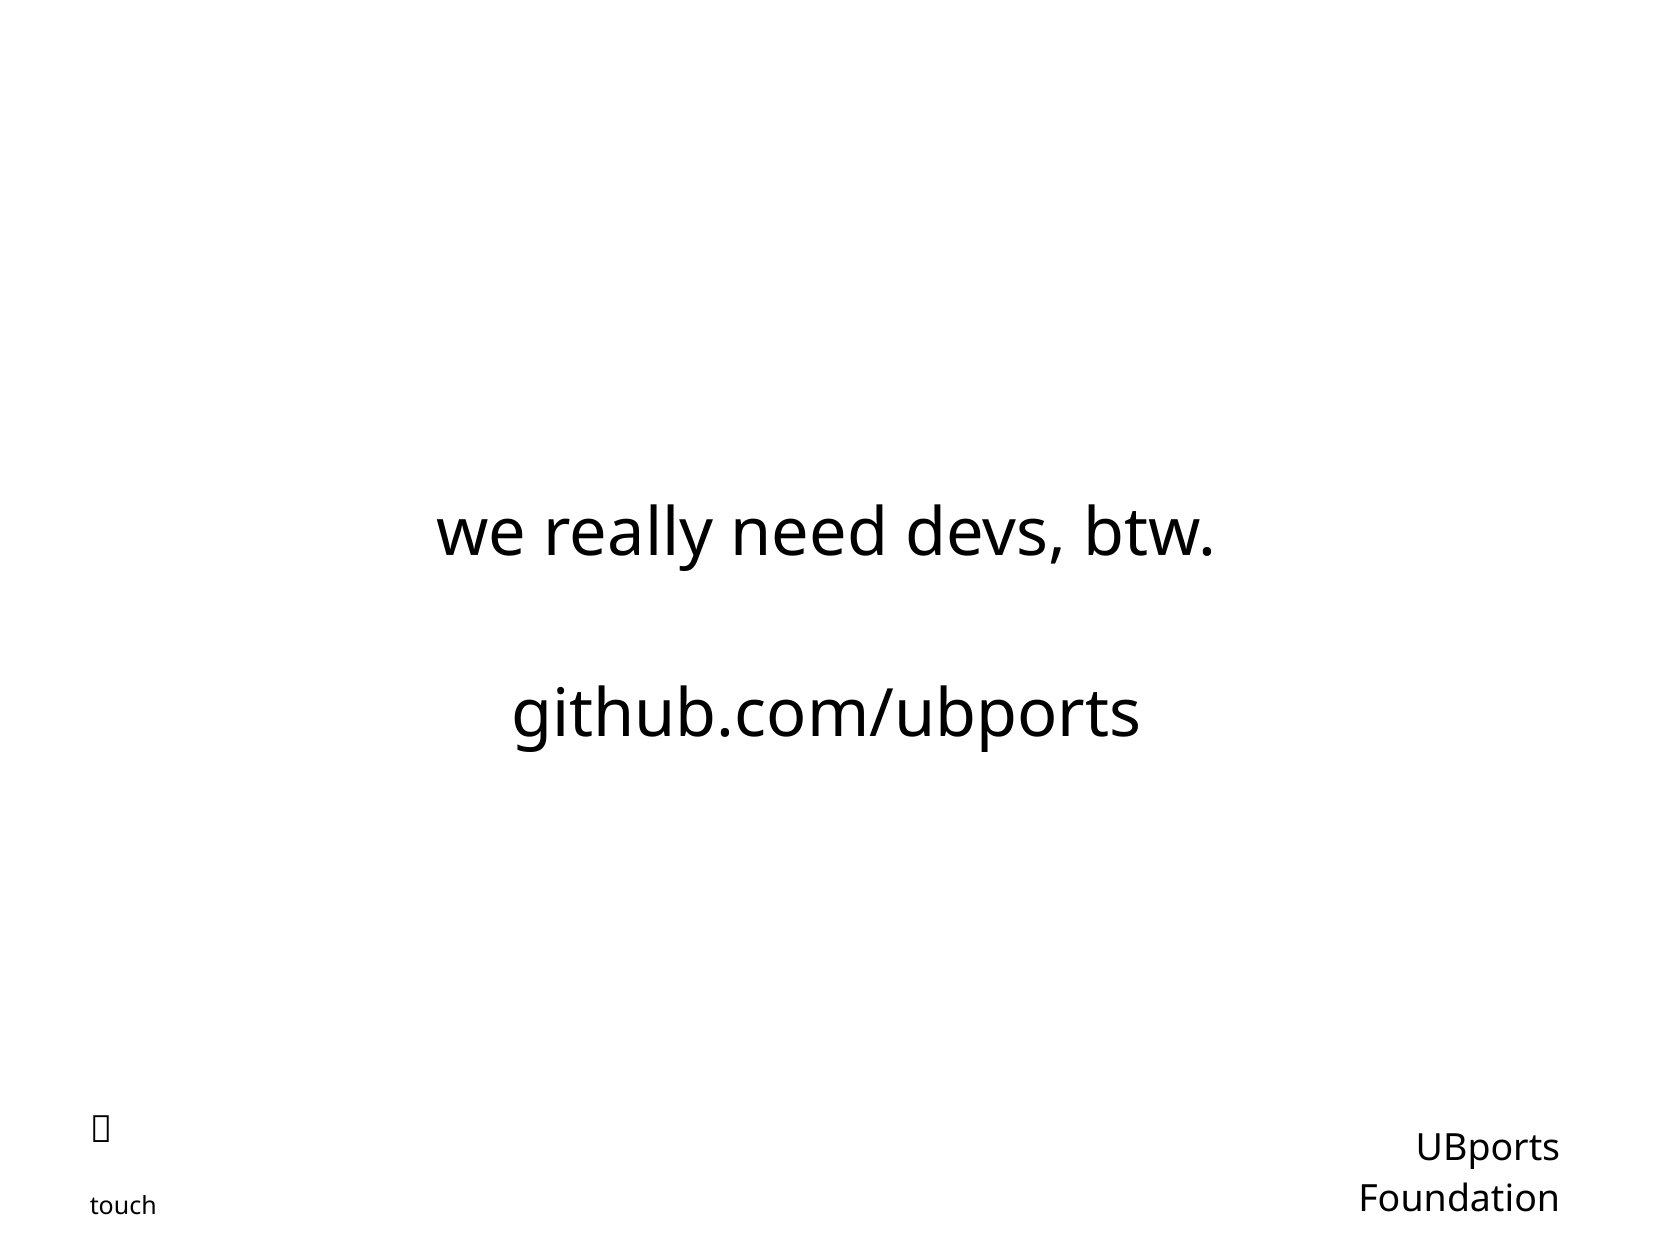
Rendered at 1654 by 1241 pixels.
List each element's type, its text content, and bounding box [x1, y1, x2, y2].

subtitle we really need devs, btw. github.com/ubports [82, 507, 1571, 733]
